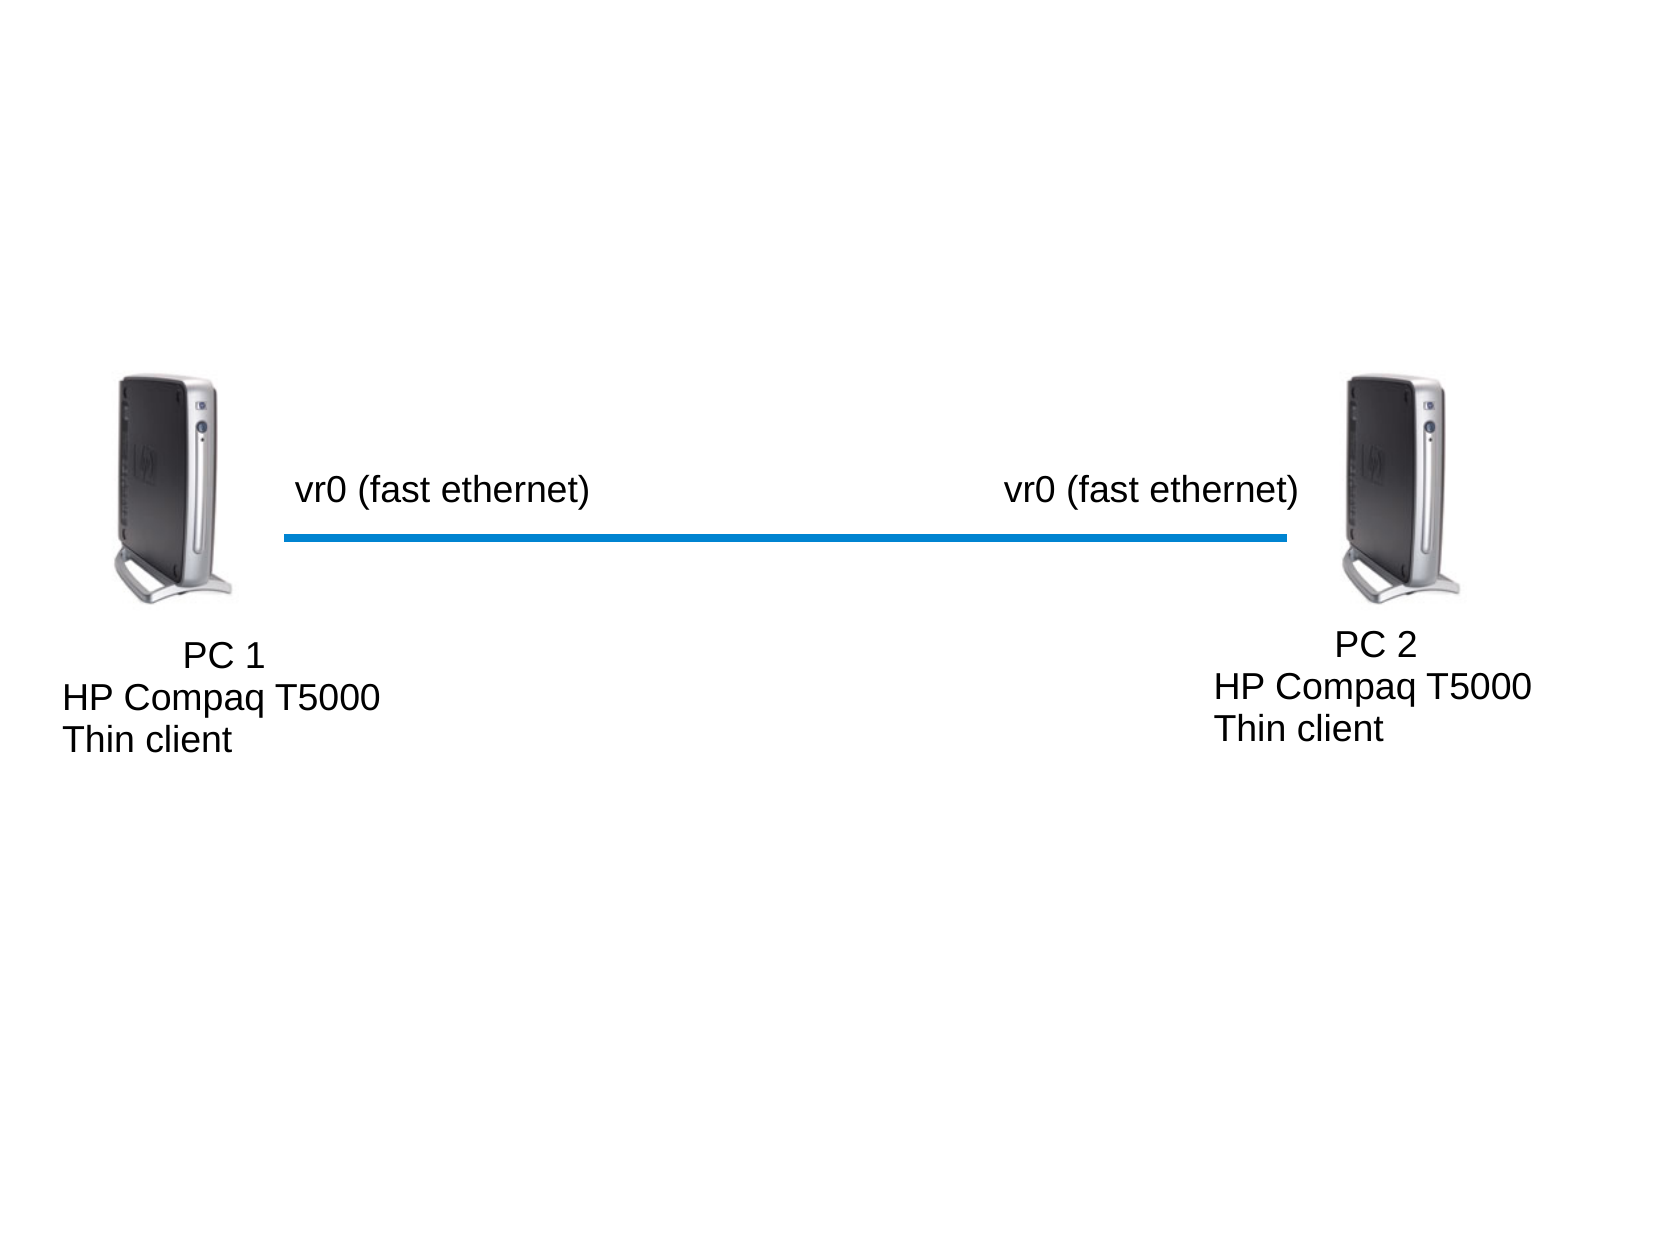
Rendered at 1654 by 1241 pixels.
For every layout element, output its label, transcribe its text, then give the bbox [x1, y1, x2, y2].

text_box vr0 (fast ethernet) [974, 461, 1329, 519]
text_box PC 2 HP Compaq T5000 Thin client [1198, 616, 1554, 758]
picture [59, 360, 284, 611]
text_box vr0 (fast ethernet) [265, 461, 621, 519]
text_box PC 1 HP Compaq T5000 Thin client [47, 626, 402, 768]
picture [1287, 360, 1512, 611]
